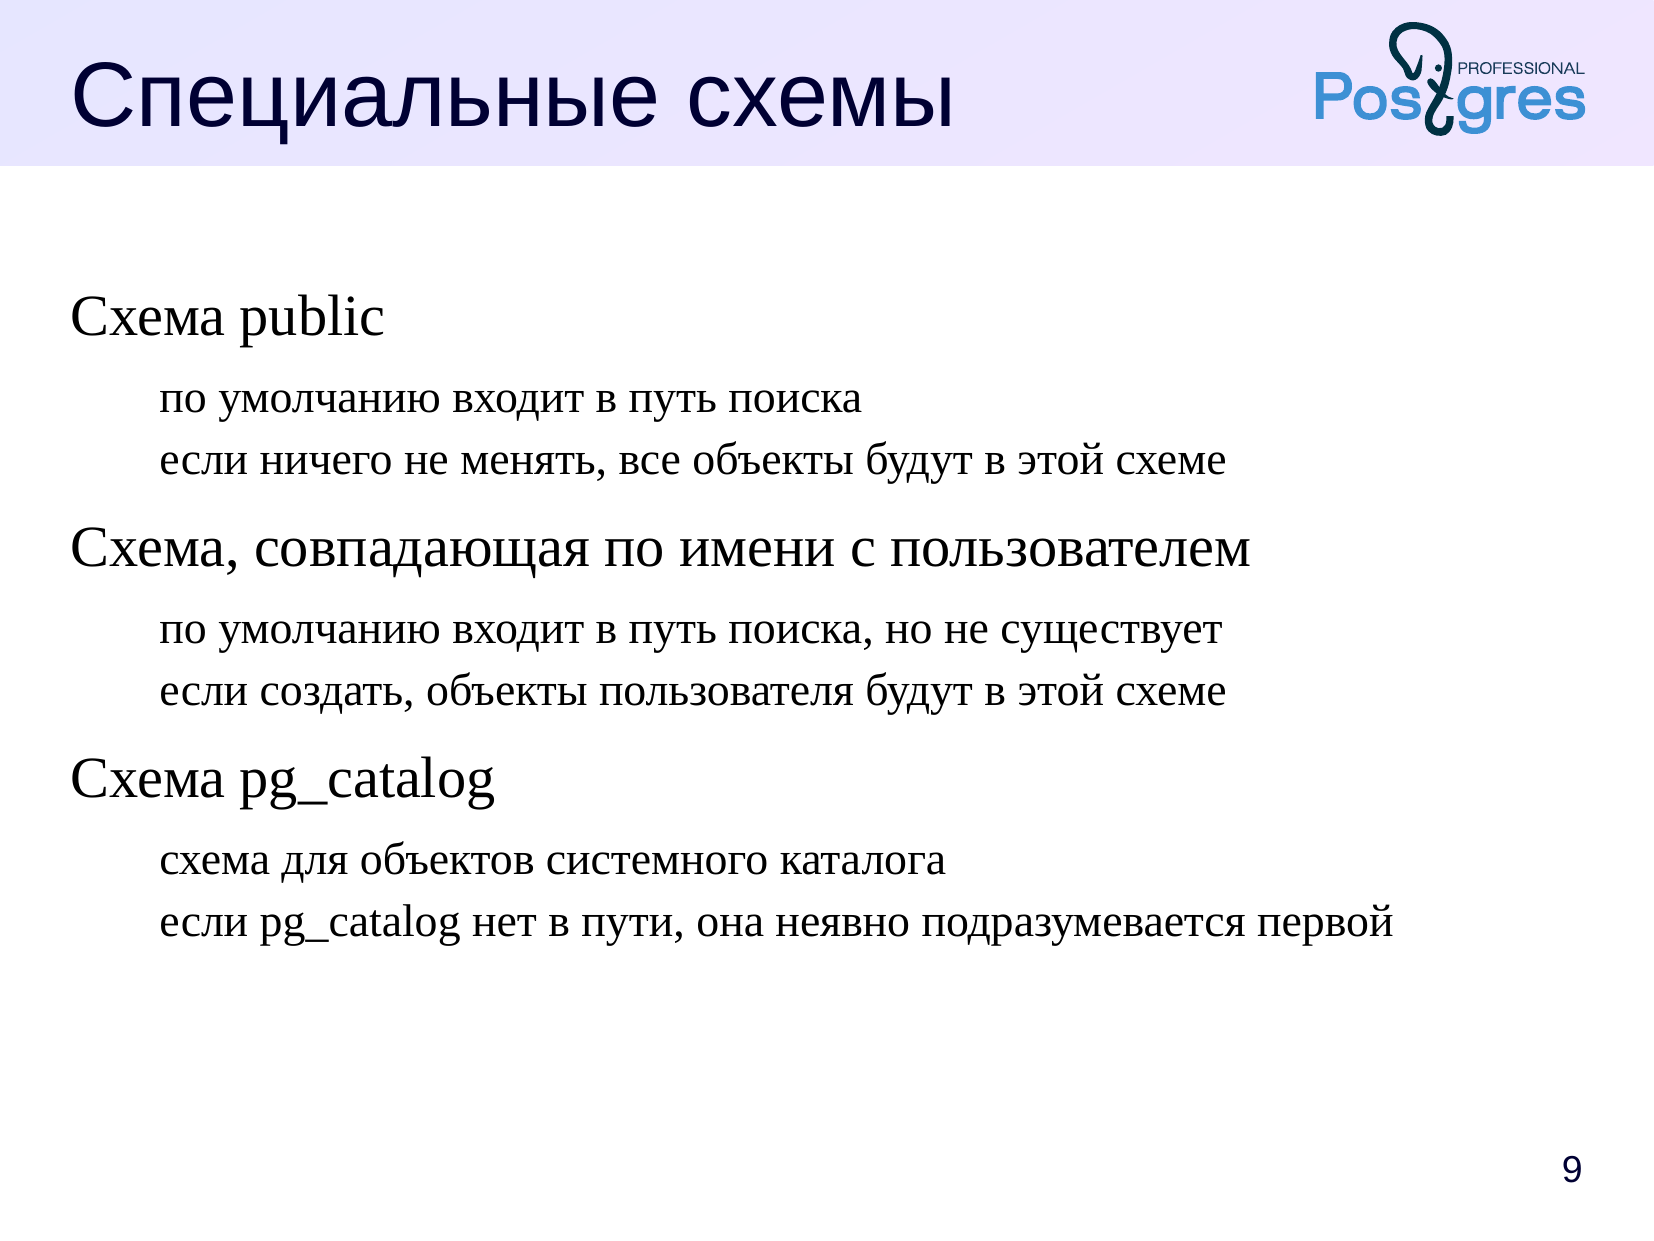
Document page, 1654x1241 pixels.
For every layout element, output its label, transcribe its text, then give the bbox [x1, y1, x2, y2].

list Схема public по умолчанию входит в путь поиска если ничего не менять, все объекты будут в этой схеме Схема, совпадающая по имени с пользователем по умолчанию входит в путь поиска, но не существует если создать, объекты пользователя будут в этой схеме Схема pg_catalog схема для объектов системного каталога если pg_catalog нет в пути, она неявно подразумевается первой [70, 283, 1583, 1134]
title Специальные схемы [70, 43, 1241, 147]
